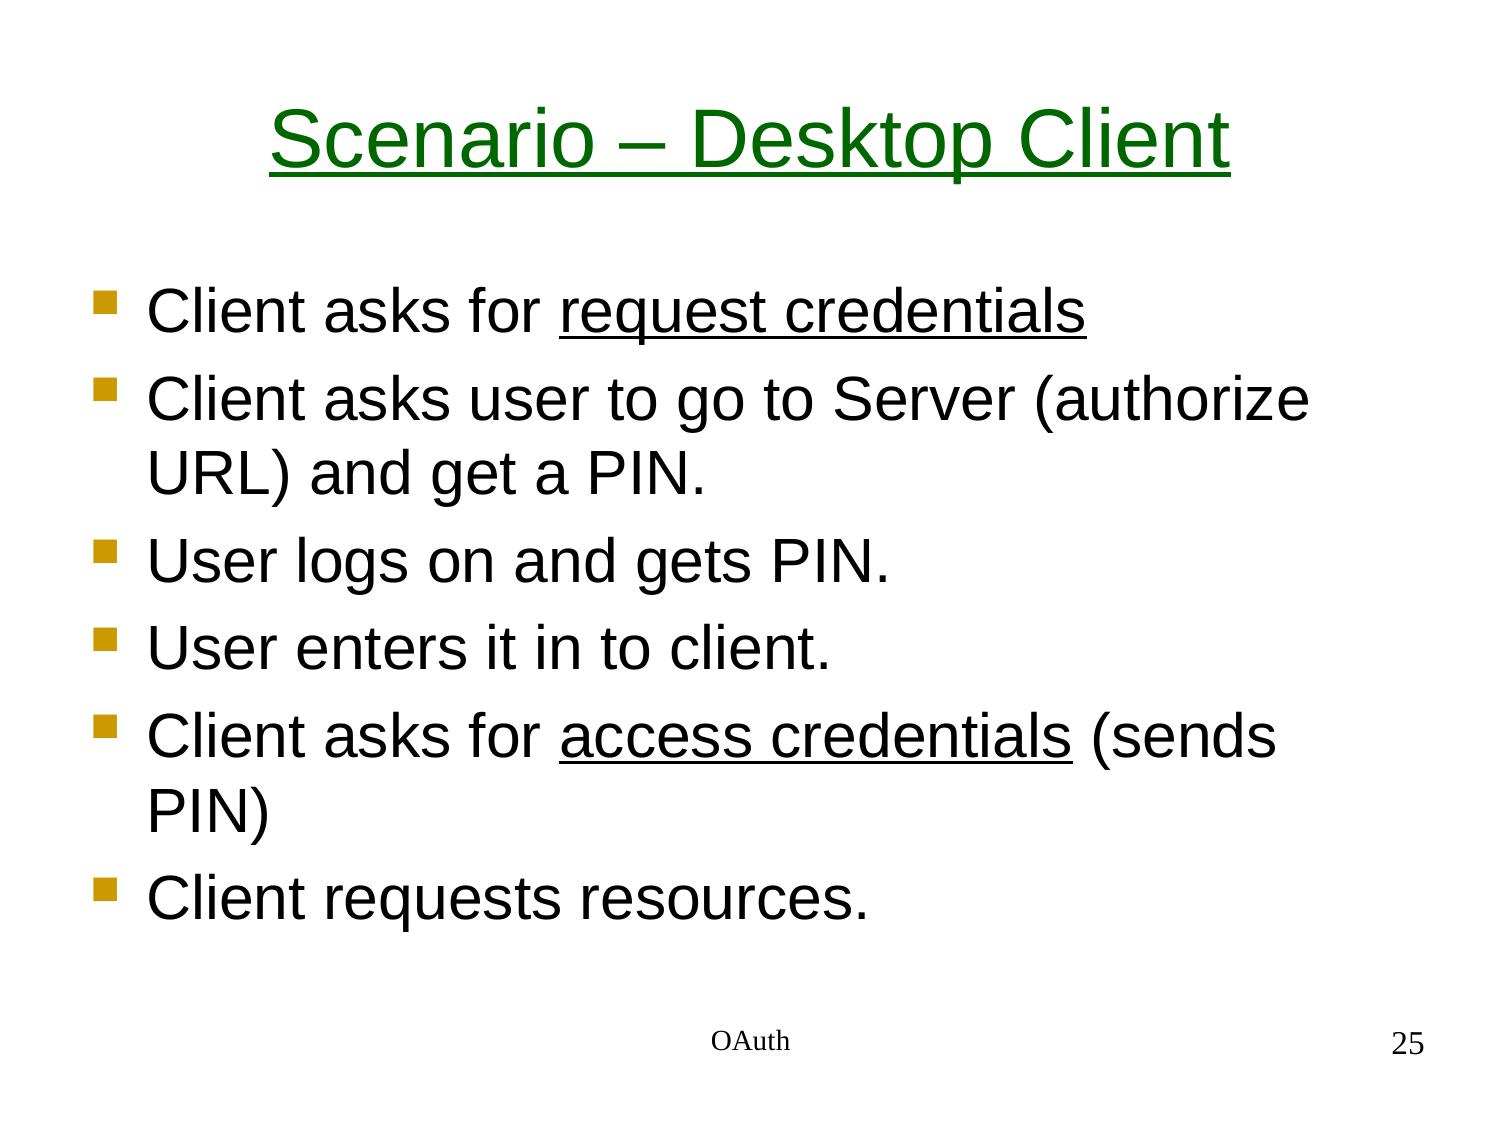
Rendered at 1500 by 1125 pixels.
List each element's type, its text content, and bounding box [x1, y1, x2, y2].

list Client asks for request credentials Client asks user to go to Server (authorize URL) and get a PIN. User logs on and gets PIN. User enters it in to client. Client asks for access credentials (sends PIN) Client requests resources. [75, 262, 1425, 1006]
title Scenario – Desktop Client [75, 45, 1425, 233]
